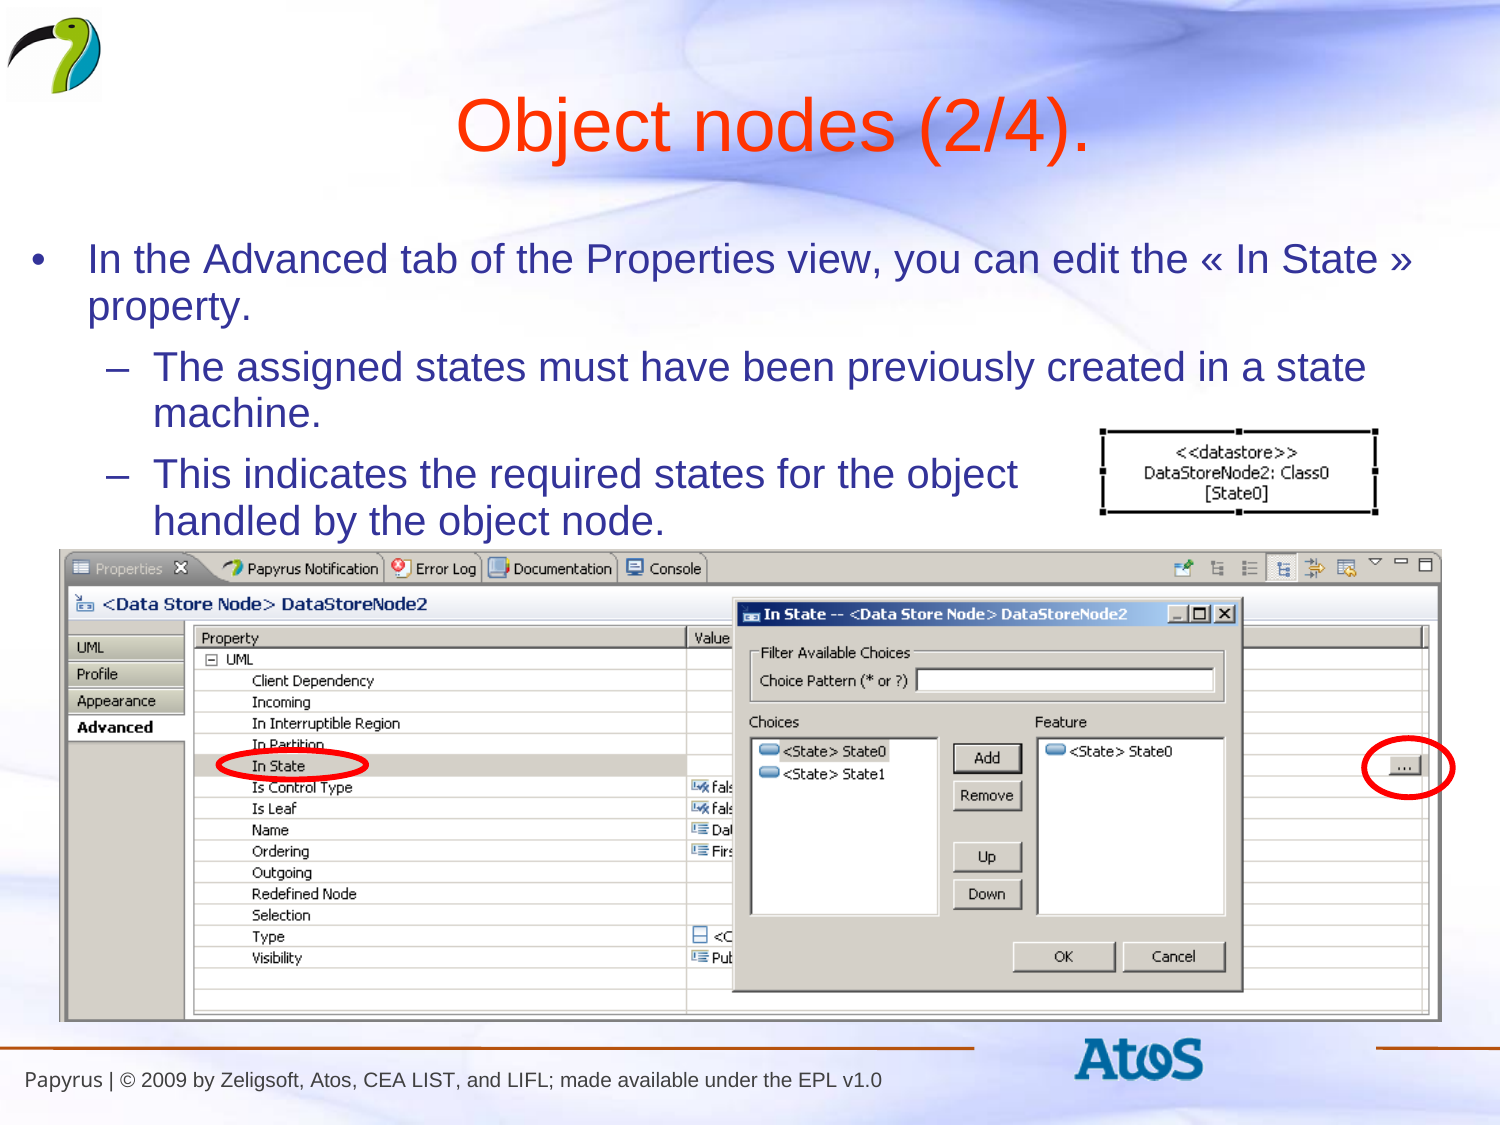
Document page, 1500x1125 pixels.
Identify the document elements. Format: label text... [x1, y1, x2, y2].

list In the Advanced tab of the Properties view, you can edit the « In State » property. The assigned states must have been previously created in a state machine. This indicates the required states for the object handled by the object node. [31, 236, 1469, 960]
picture [0, 0, 1500, 1125]
title Object nodes (2/4). [283, 72, 1264, 178]
